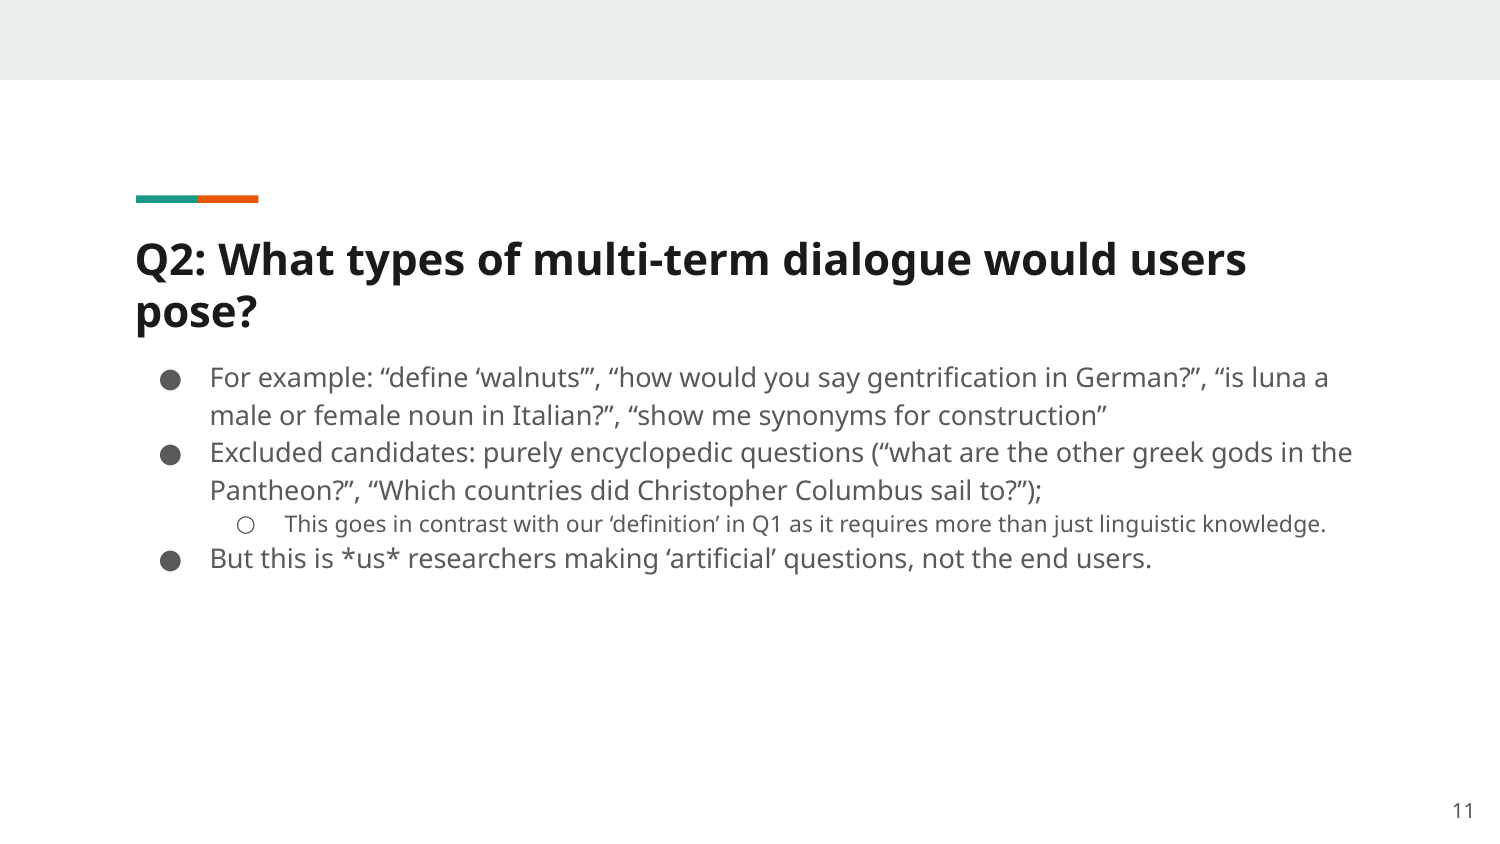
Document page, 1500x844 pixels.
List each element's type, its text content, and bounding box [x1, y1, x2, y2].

title Q2: What types of multi-term dialogue would users pose? [119, 216, 1381, 305]
list For example: “define ‘walnuts’”, “how would you say gentrification in German?”, “is luna a male or female noun in Italian?”, “show me synonyms for construction” Excluded candidates: purely encyclopedic questions (“what are the other greek gods in the Pantheon?”, “Which countries did Christopher Columbus sail to?”); This goes in contrast with our ‘definition’ in Q1 as it requires more than just linguistic knowledge. But this is *us* researchers making ‘artificial’ questions, not the end users. [119, 341, 1381, 712]
slide_number <number> [1400, 779, 1491, 844]
